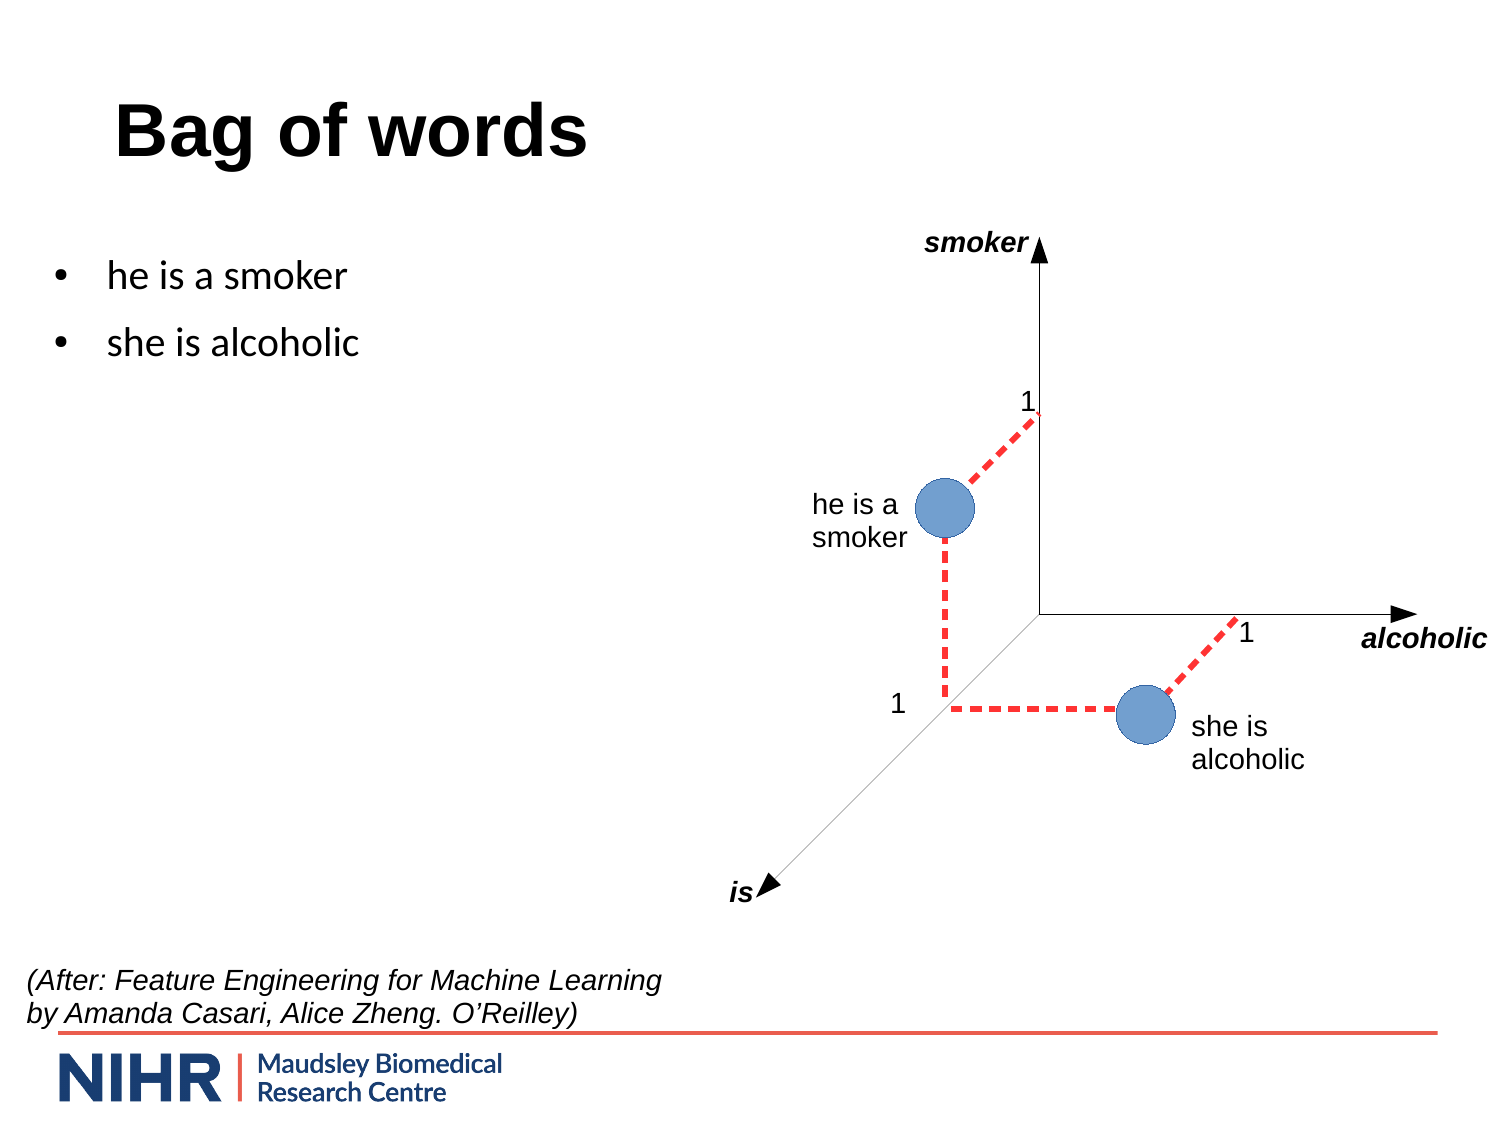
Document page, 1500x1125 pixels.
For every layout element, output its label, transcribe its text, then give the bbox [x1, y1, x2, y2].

text_box 1 [1223, 608, 1270, 656]
text_box smoker [909, 218, 1044, 267]
text_box [1116, 685, 1176, 745]
list he is a smoker she is alcoholic [35, 259, 650, 506]
text_box 1 [875, 679, 922, 727]
text_box she is alcoholic [1176, 702, 1321, 784]
picture [29, 1038, 531, 1125]
text_box 1 [1005, 377, 1052, 426]
text_box he is a smoker [797, 480, 923, 562]
text_box is [714, 868, 769, 916]
text_box Bag of words [100, 84, 1105, 180]
text_box [923, 478, 975, 538]
text_box alcoholic [1346, 614, 1500, 662]
text_box (After: Feature Engineering for Machine Learning by Amanda Casari, Alice Zheng. O’Reilley) [11, 956, 678, 1038]
